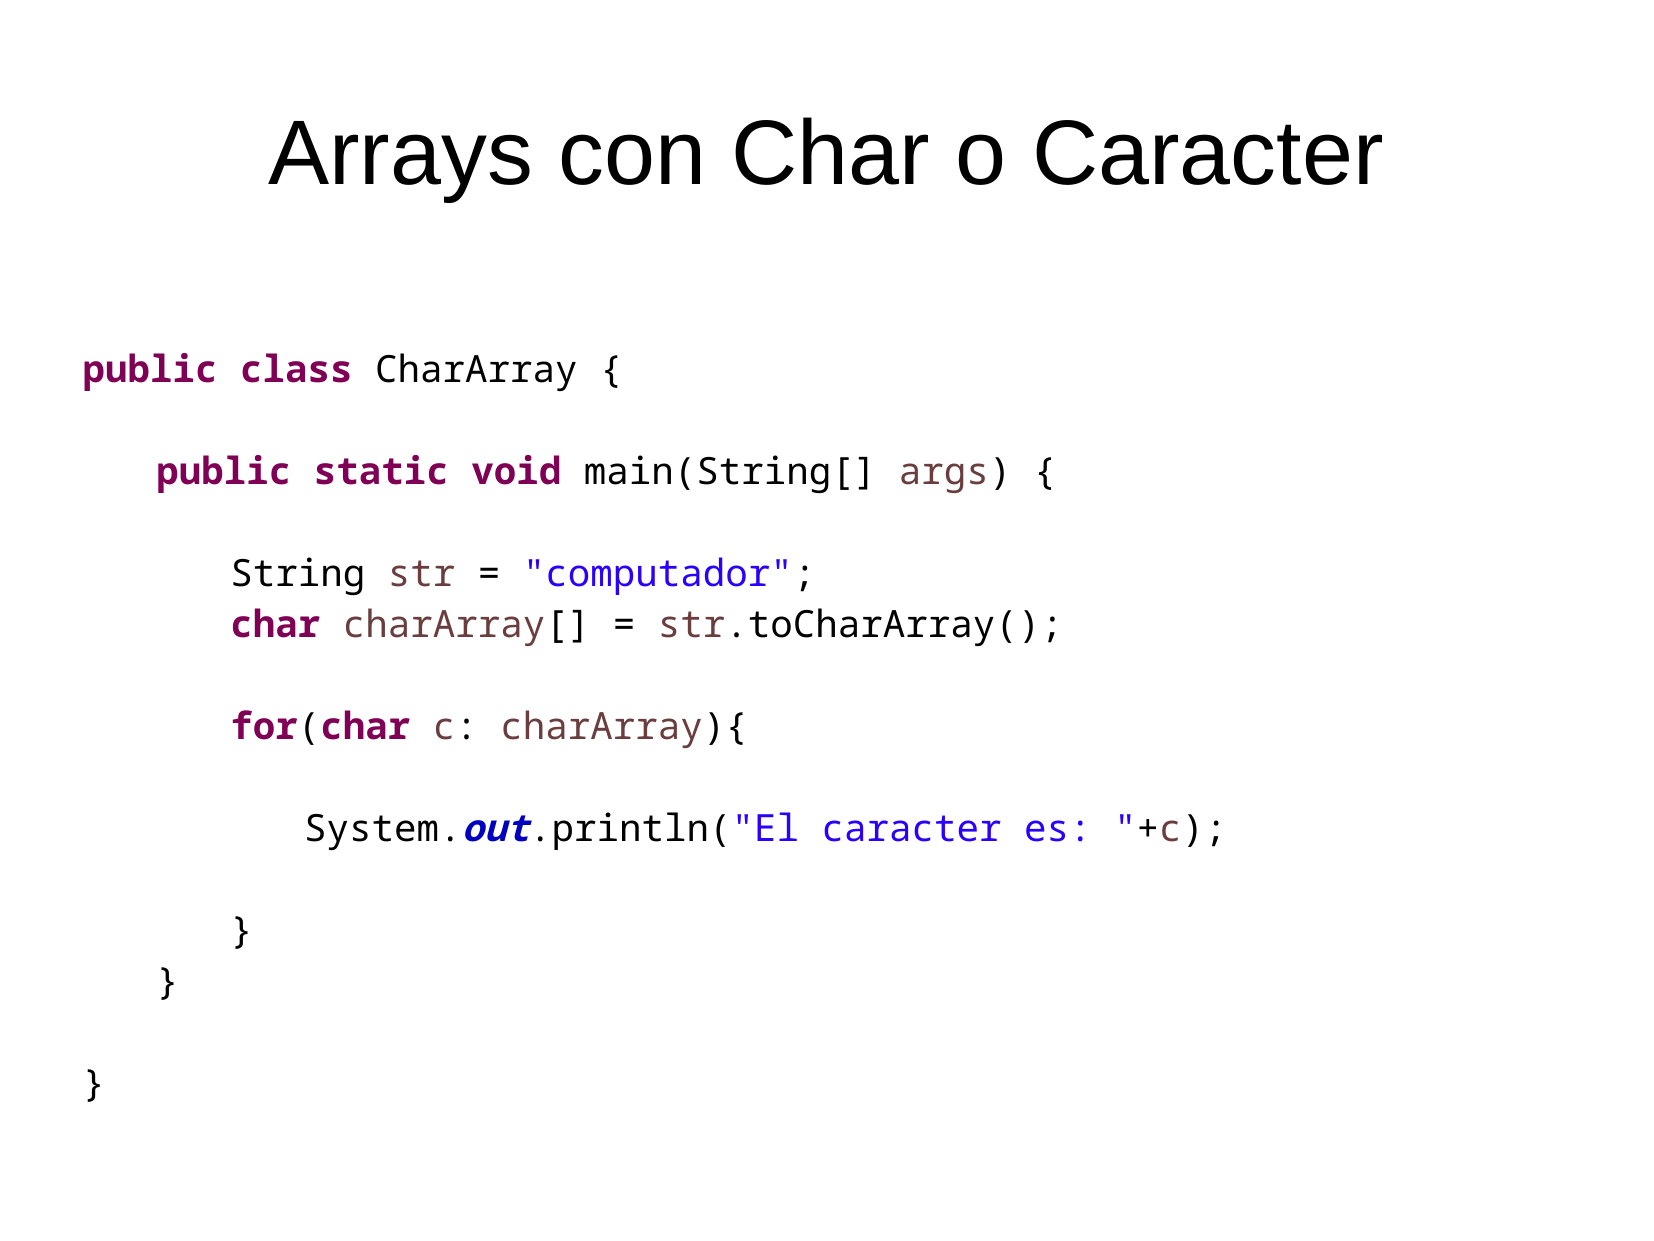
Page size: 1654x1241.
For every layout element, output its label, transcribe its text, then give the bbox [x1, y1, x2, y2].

subtitle public class CharArray { public static void main(String[] args) { String str = "computador"; char charArray[] = str.toCharArray(); for(char c: charArray){ System.out.println("El caracter es: "+c); } } } [82, 290, 1571, 1109]
title Arrays con Char o Caracter [82, 49, 1571, 257]
